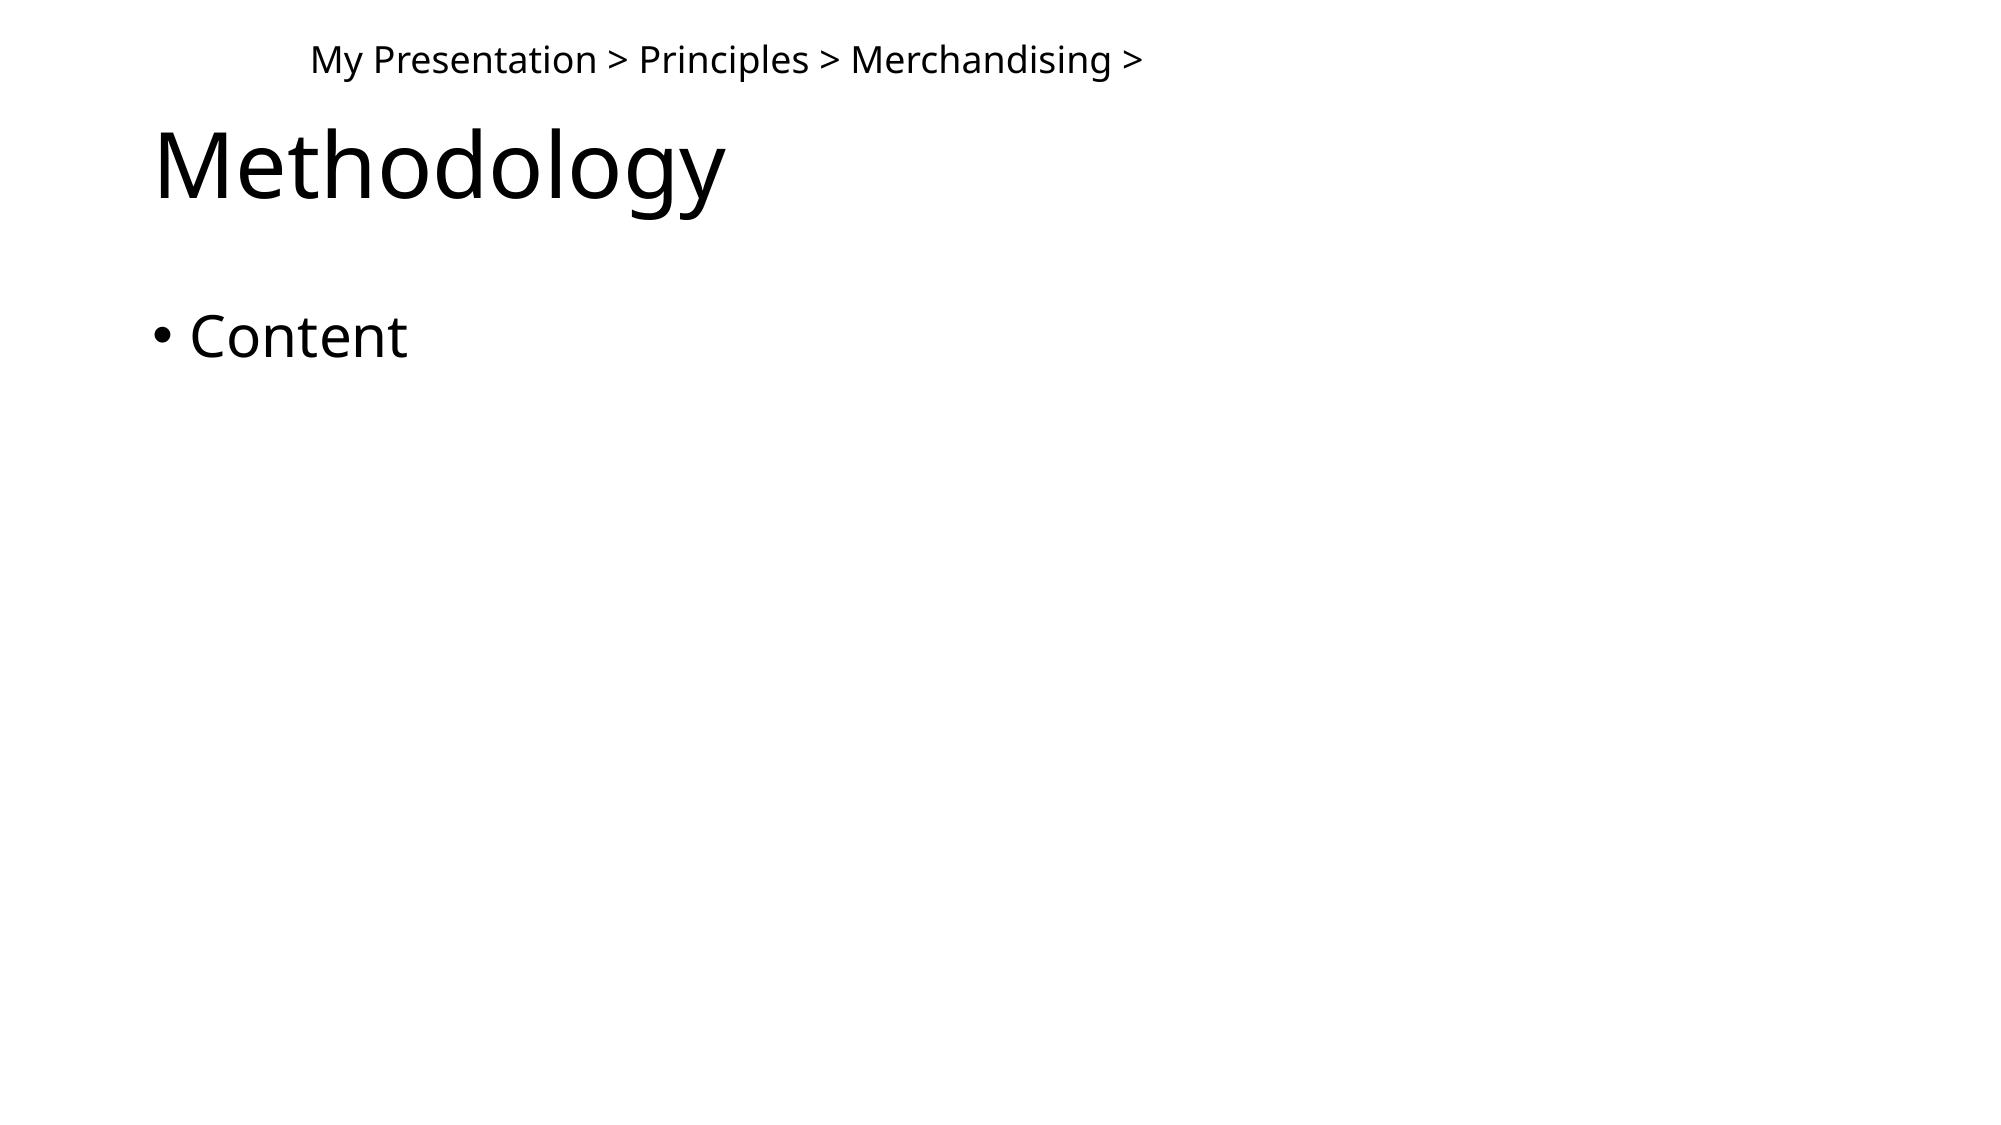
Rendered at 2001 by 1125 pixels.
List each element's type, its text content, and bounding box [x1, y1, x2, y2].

list Content [137, 299, 1863, 1014]
text_box My Presentation > Principles > Merchandising > [295, 25, 1114, 81]
title Methodology [137, 59, 1863, 278]
